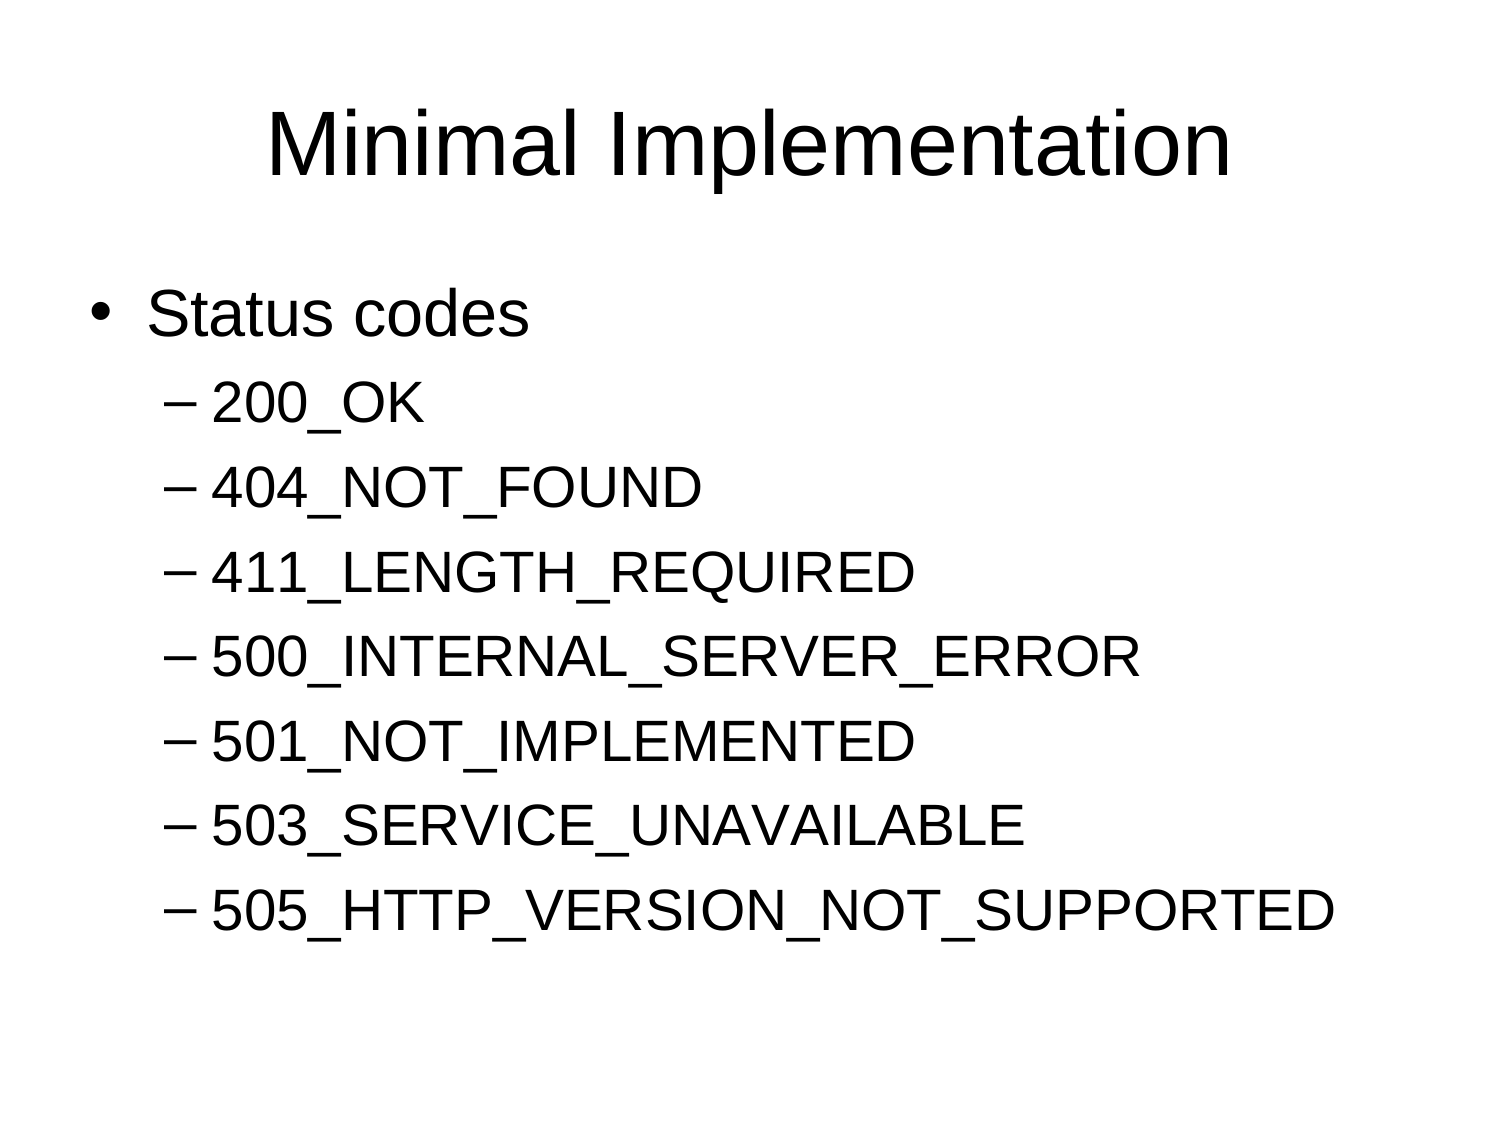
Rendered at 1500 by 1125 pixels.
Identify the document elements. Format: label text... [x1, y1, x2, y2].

title Minimal Implementation [75, 45, 1426, 233]
list Status codes 200_OK 404_NOT_FOUND 411_LENGTH_REQUIRED 500_INTERNAL_SERVER_ERROR 501_NOT_IMPLEMENTED 503_SERVICE_UNAVAILABLE 505_HTTP_VERSION_NOT_SUPPORTED [75, 262, 1426, 1005]
